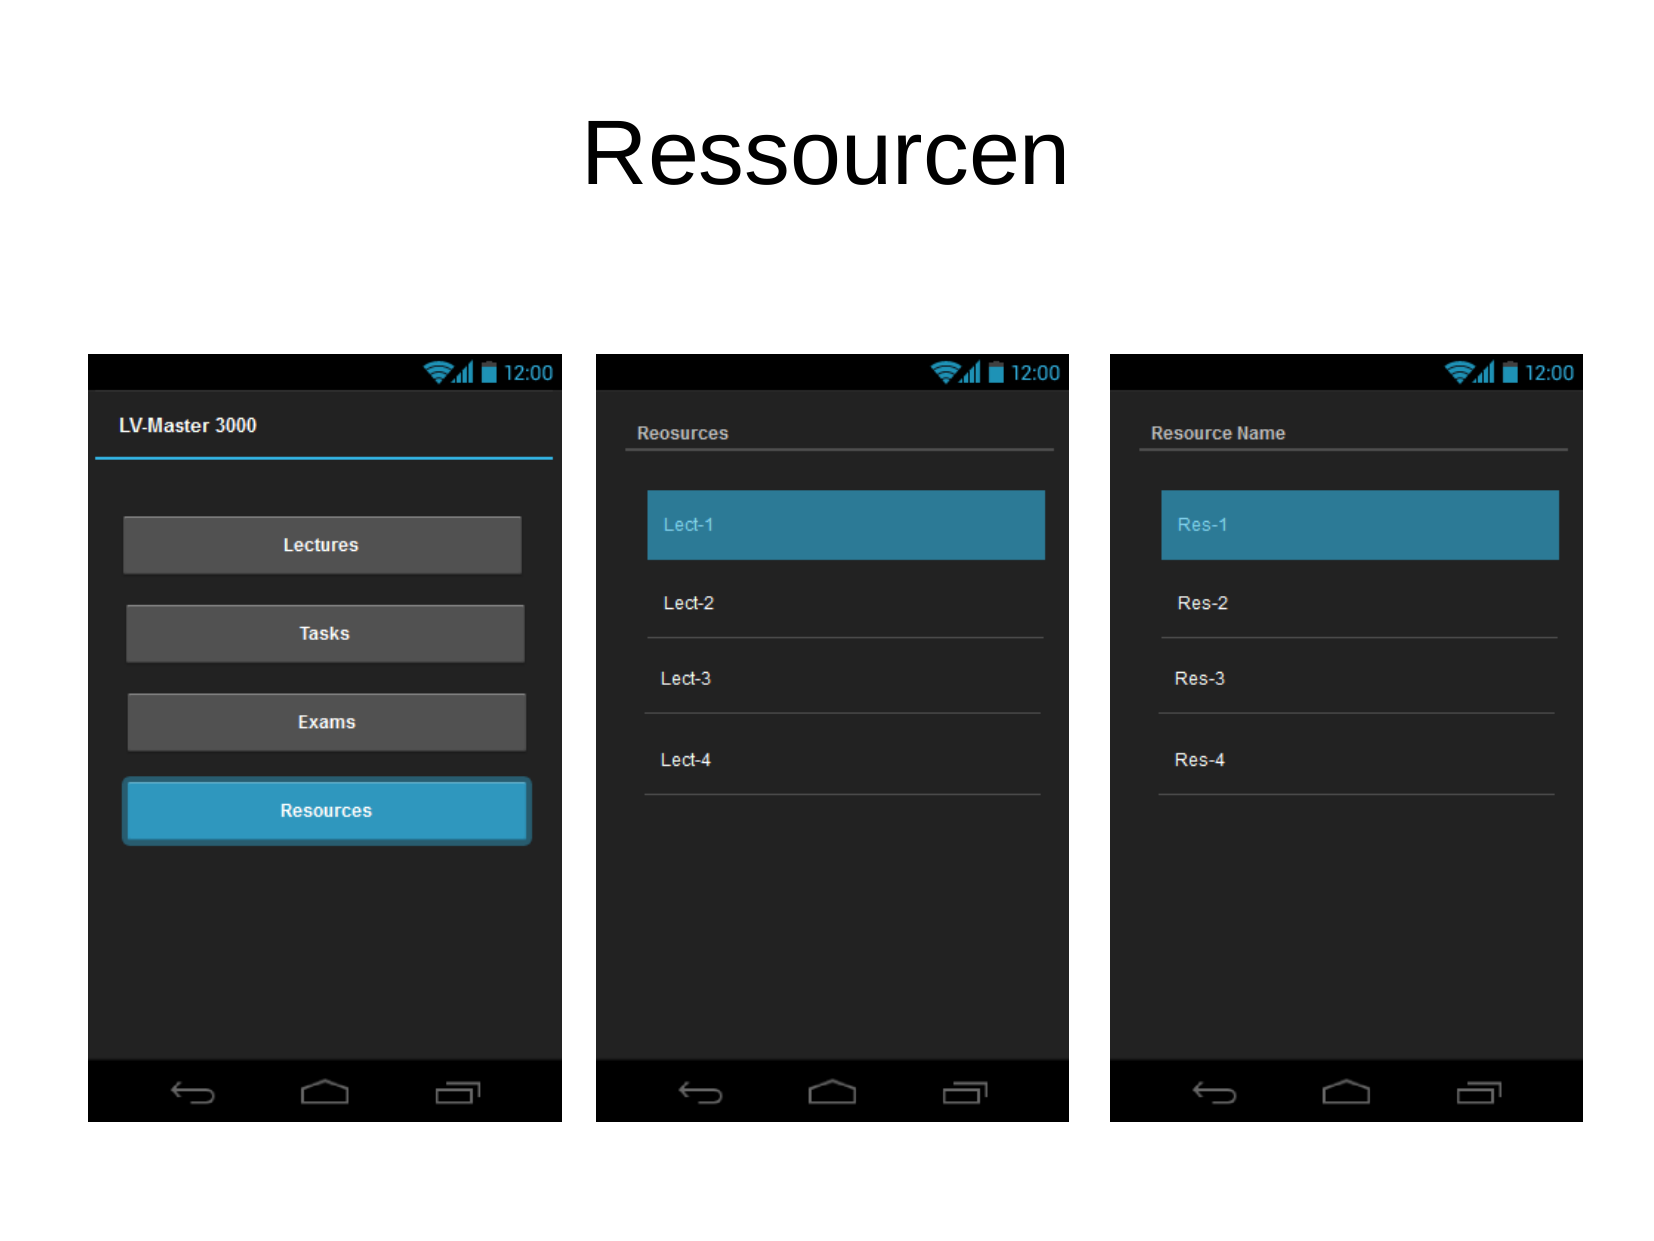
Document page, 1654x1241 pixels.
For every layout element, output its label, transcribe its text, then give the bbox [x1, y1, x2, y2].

picture [596, 354, 1069, 1123]
picture [1110, 354, 1583, 1123]
picture [88, 354, 562, 1123]
title Ressourcen [82, 49, 1571, 257]
